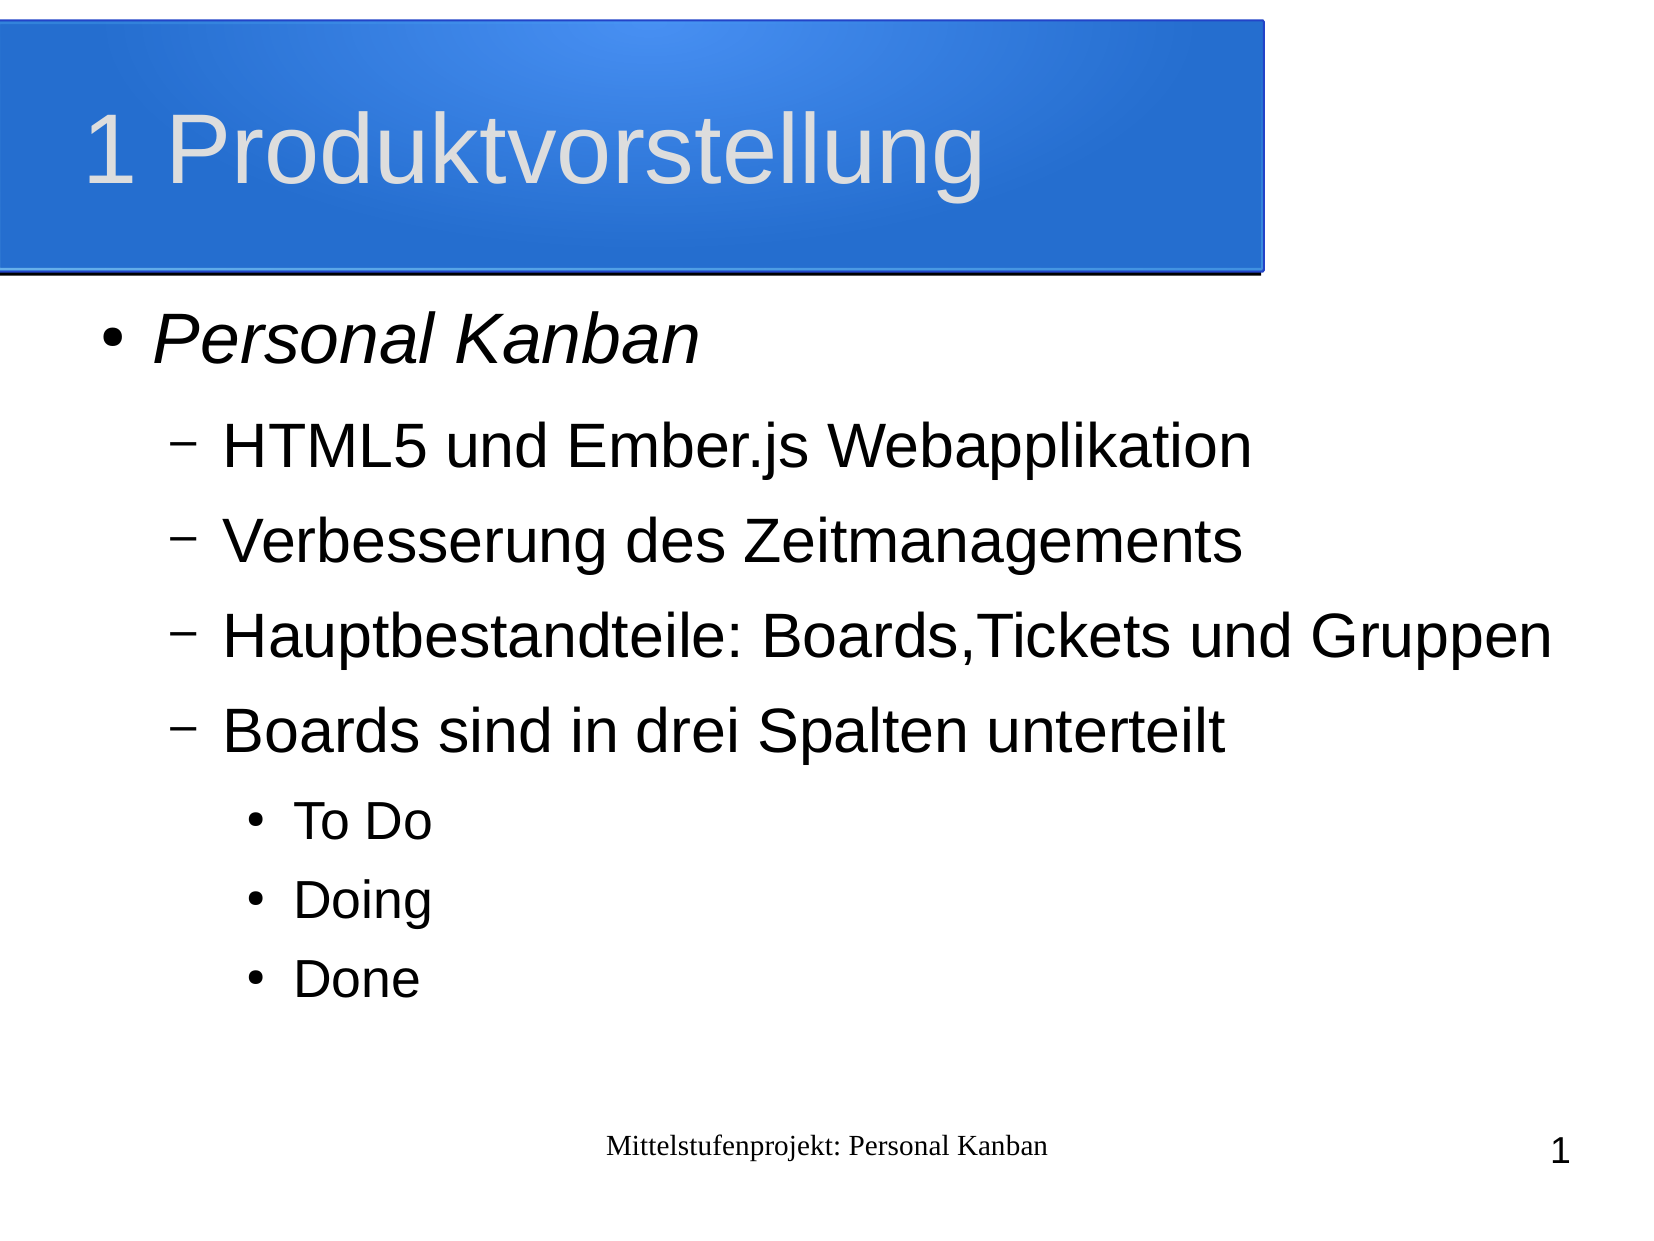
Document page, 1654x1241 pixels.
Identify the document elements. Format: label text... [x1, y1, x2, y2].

text_box 1 [1535, 1122, 1654, 1194]
list Personal Kanban HTML5 und Ember.js Webapplikation Verbesserung des Zeitmanagements Hauptbestandteile: Boards,Tickets und Gruppen Boards sind in drei Spalten unterteilt To Do Doing Done [82, 299, 1571, 1019]
title 1 Produktvorstellung [82, 47, 1235, 252]
